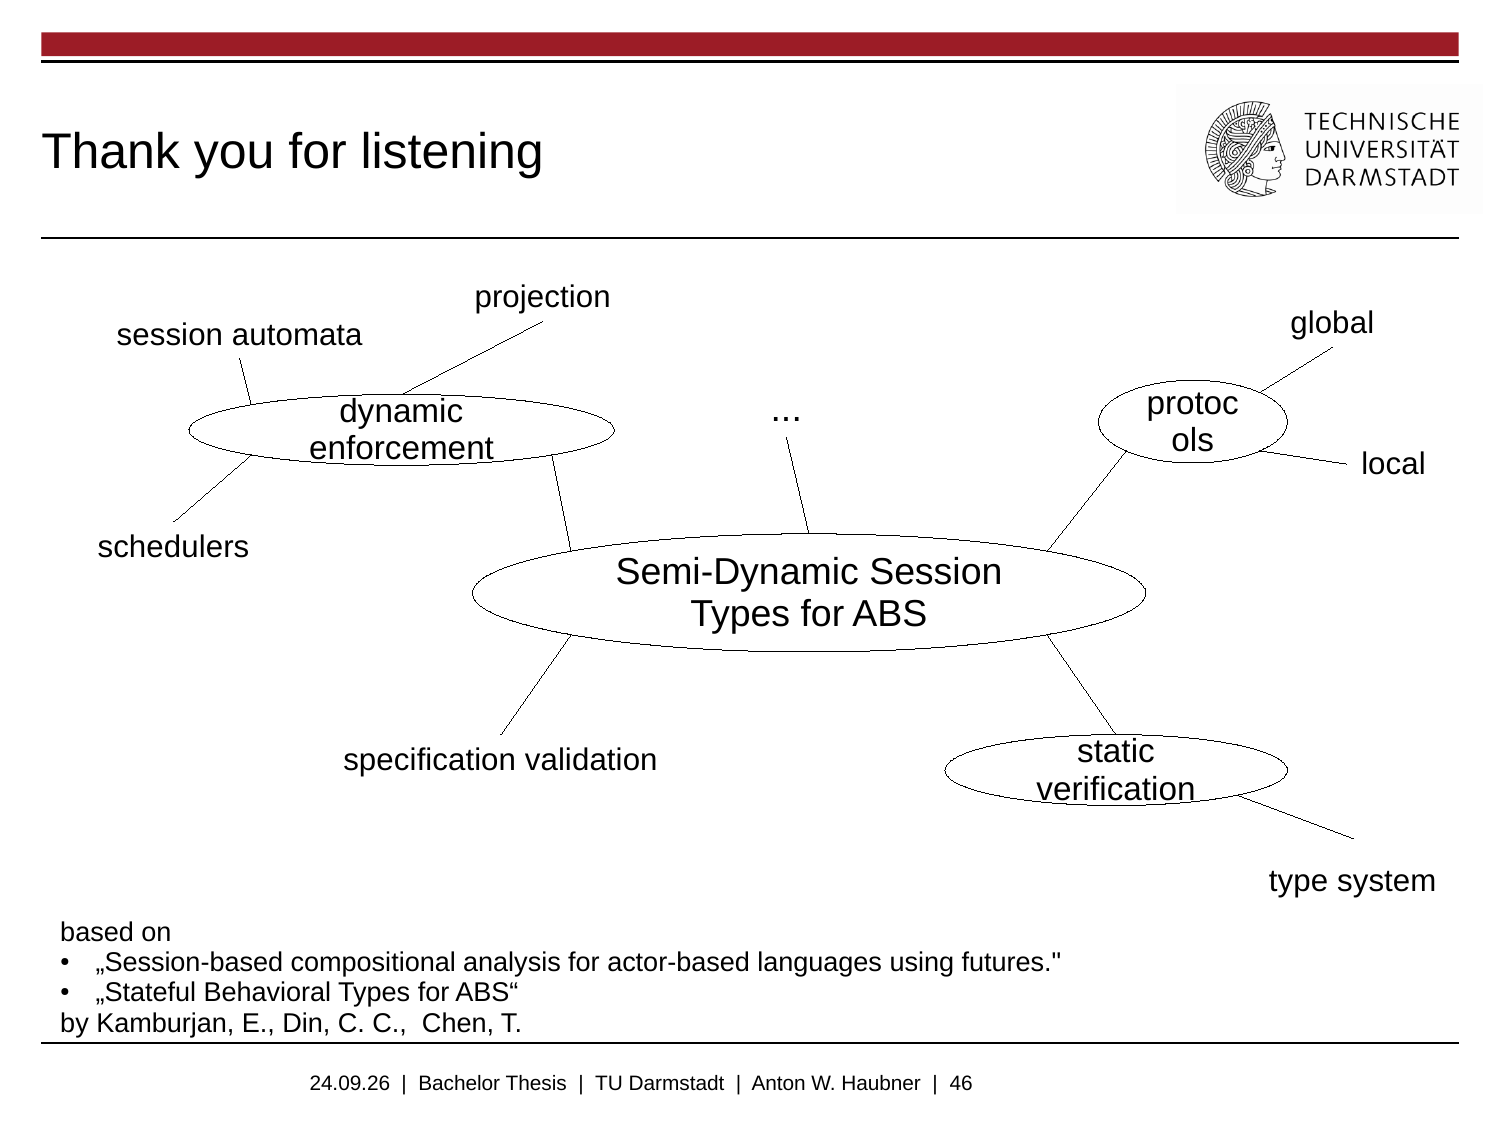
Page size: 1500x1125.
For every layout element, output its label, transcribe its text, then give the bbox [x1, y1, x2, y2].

text_box global [1275, 297, 1390, 348]
text_box protocols [1098, 380, 1288, 463]
text_box Semi-Dynamic Session Types for ABS [472, 533, 1146, 652]
text_box specification validation [328, 734, 674, 785]
text_box session automata [101, 309, 378, 359]
text_box ... [755, 380, 818, 438]
text_box projection [459, 271, 626, 322]
text_box local [1346, 439, 1441, 489]
text_box schedulers [82, 521, 265, 572]
text_box based on „Session-based compositional analysis for actor-based languages using futures." „Stateful Behavioral Types for ABS“ by Kamburjan, E., Din, C. C., Chen, T. [45, 909, 1430, 1046]
text_box dynamic enforcement [188, 394, 615, 466]
title Thank you for listening [41, 76, 1131, 227]
text_box static verification [944, 734, 1288, 806]
text_box type system [1254, 838, 1453, 923]
